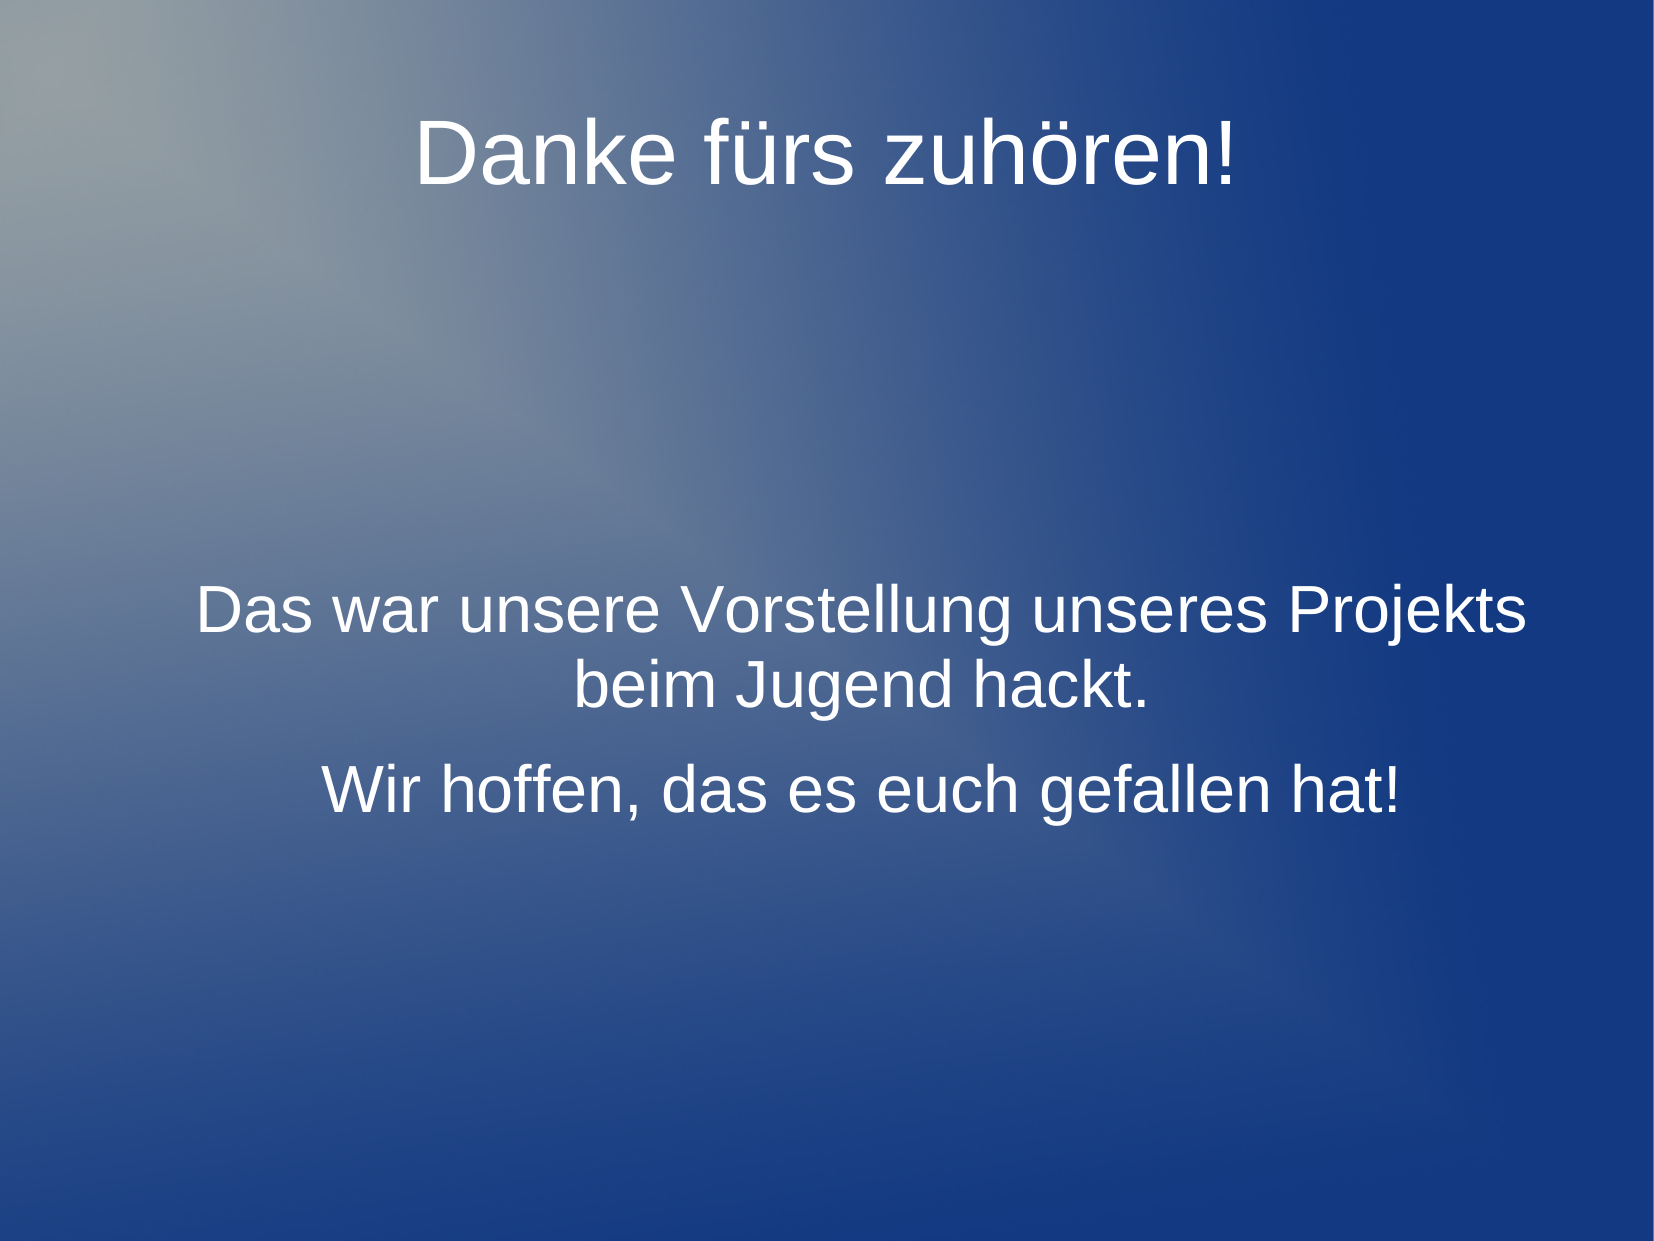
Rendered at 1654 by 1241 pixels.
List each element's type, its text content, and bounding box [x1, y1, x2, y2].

list Das war unsere Vorstellung unseres Projekts beim Jugend hackt. Wir hoffen, das es euch gefallen hat! [82, 290, 1571, 1109]
picture [0, 0, 1654, 1241]
title Danke fürs zuhören! [82, 49, 1571, 257]
